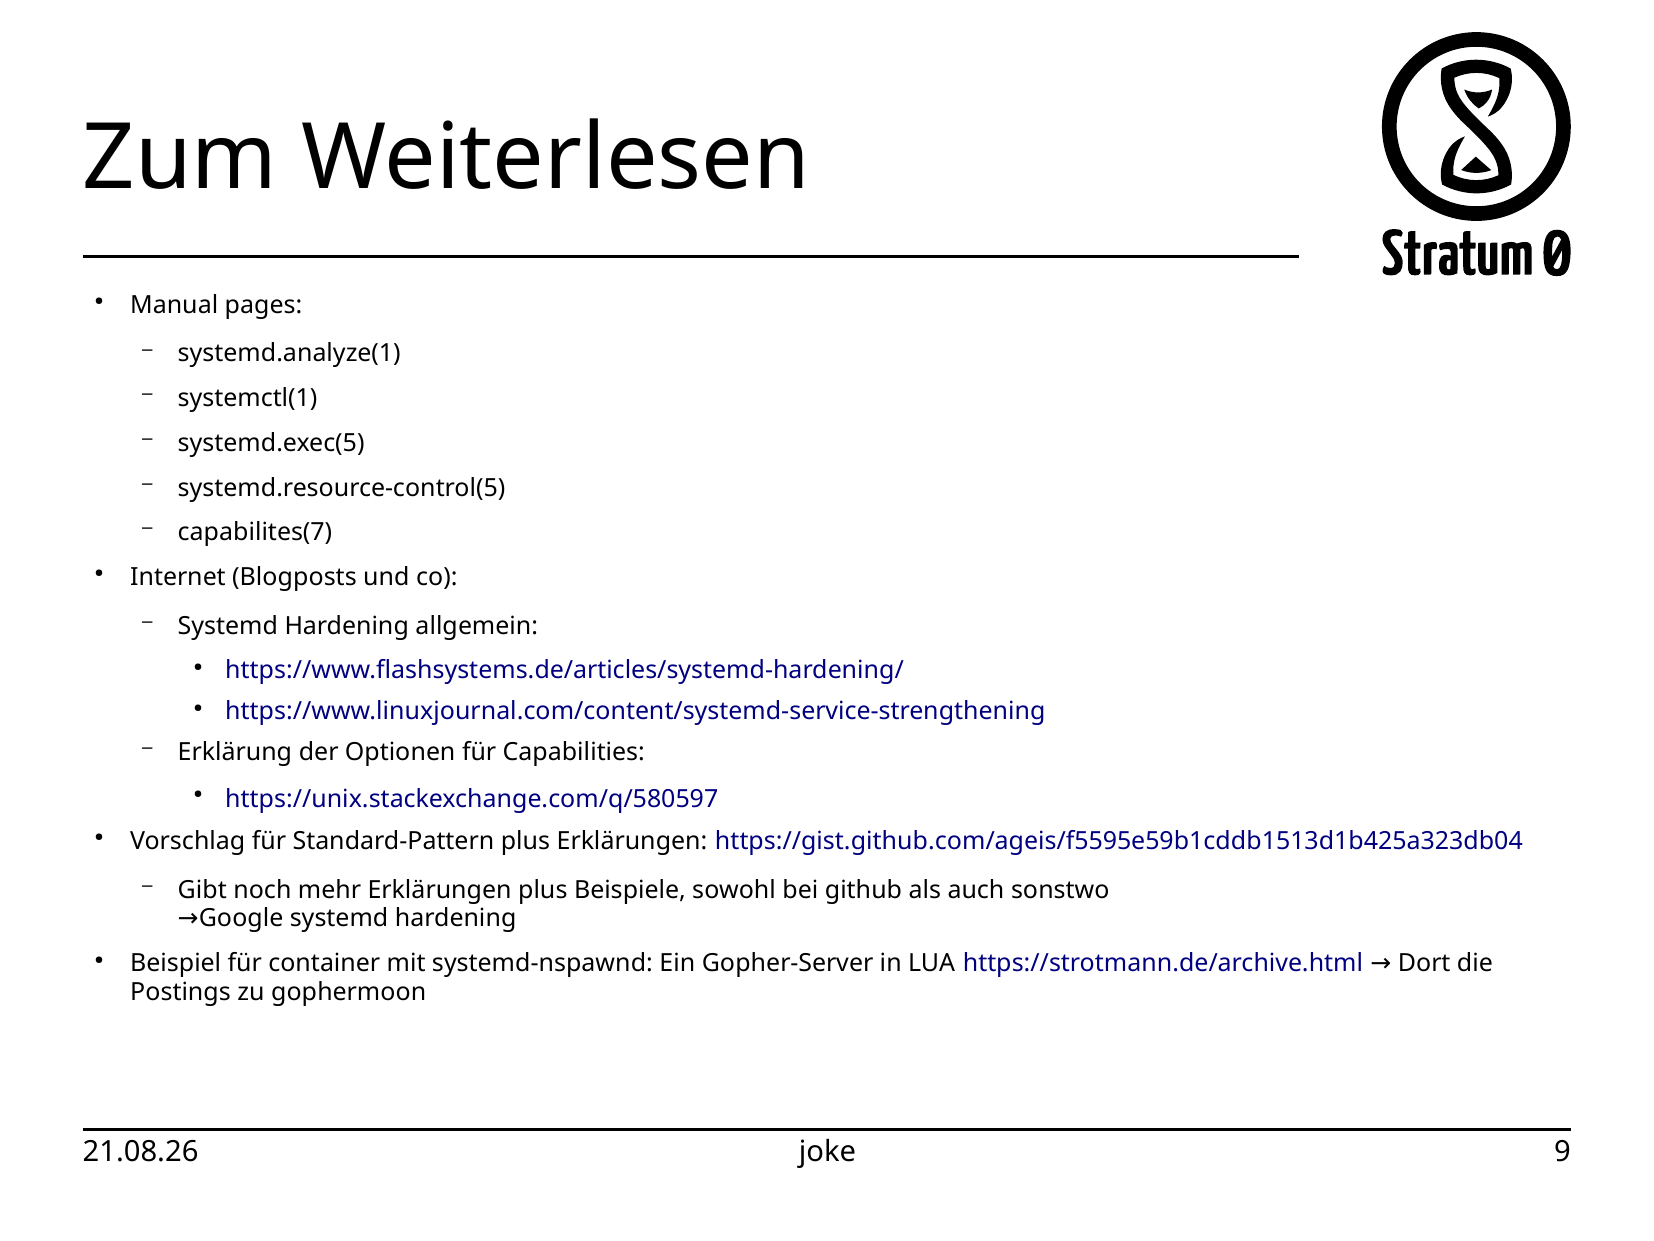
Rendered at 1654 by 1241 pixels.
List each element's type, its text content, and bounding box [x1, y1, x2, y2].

title Zum Weiterlesen [82, 49, 1300, 257]
list Manual pages: systemd.analyze(1) systemctl(1) systemd.exec(5) systemd.resource-control(5) capabilites(7) Internet (Blogposts und co): Systemd Hardening allgemein: https://www.flashsystems.de/articles/systemd-hardening/ https://www.linuxjournal.com/content/systemd-service-strengthening Erklärung der Optionen für Capabilities: https://unix.stackexchange.com/q/580597 Vorschlag für Standard-Pattern plus Erklärungen: https://gist.github.com/ageis/f5595e59b1cddb1513d1b425a323db04 Gibt noch mehr Erklärungen plus Beispiele, sowohl bei github als auch sonstwo →Google systemd hardening Beispiel für container mit systemd-nspawnd: Ein Gopher-Server in LUA https://strotmann.de/archive.html → Dort die Postings zu gophermoon [82, 290, 1538, 1010]
